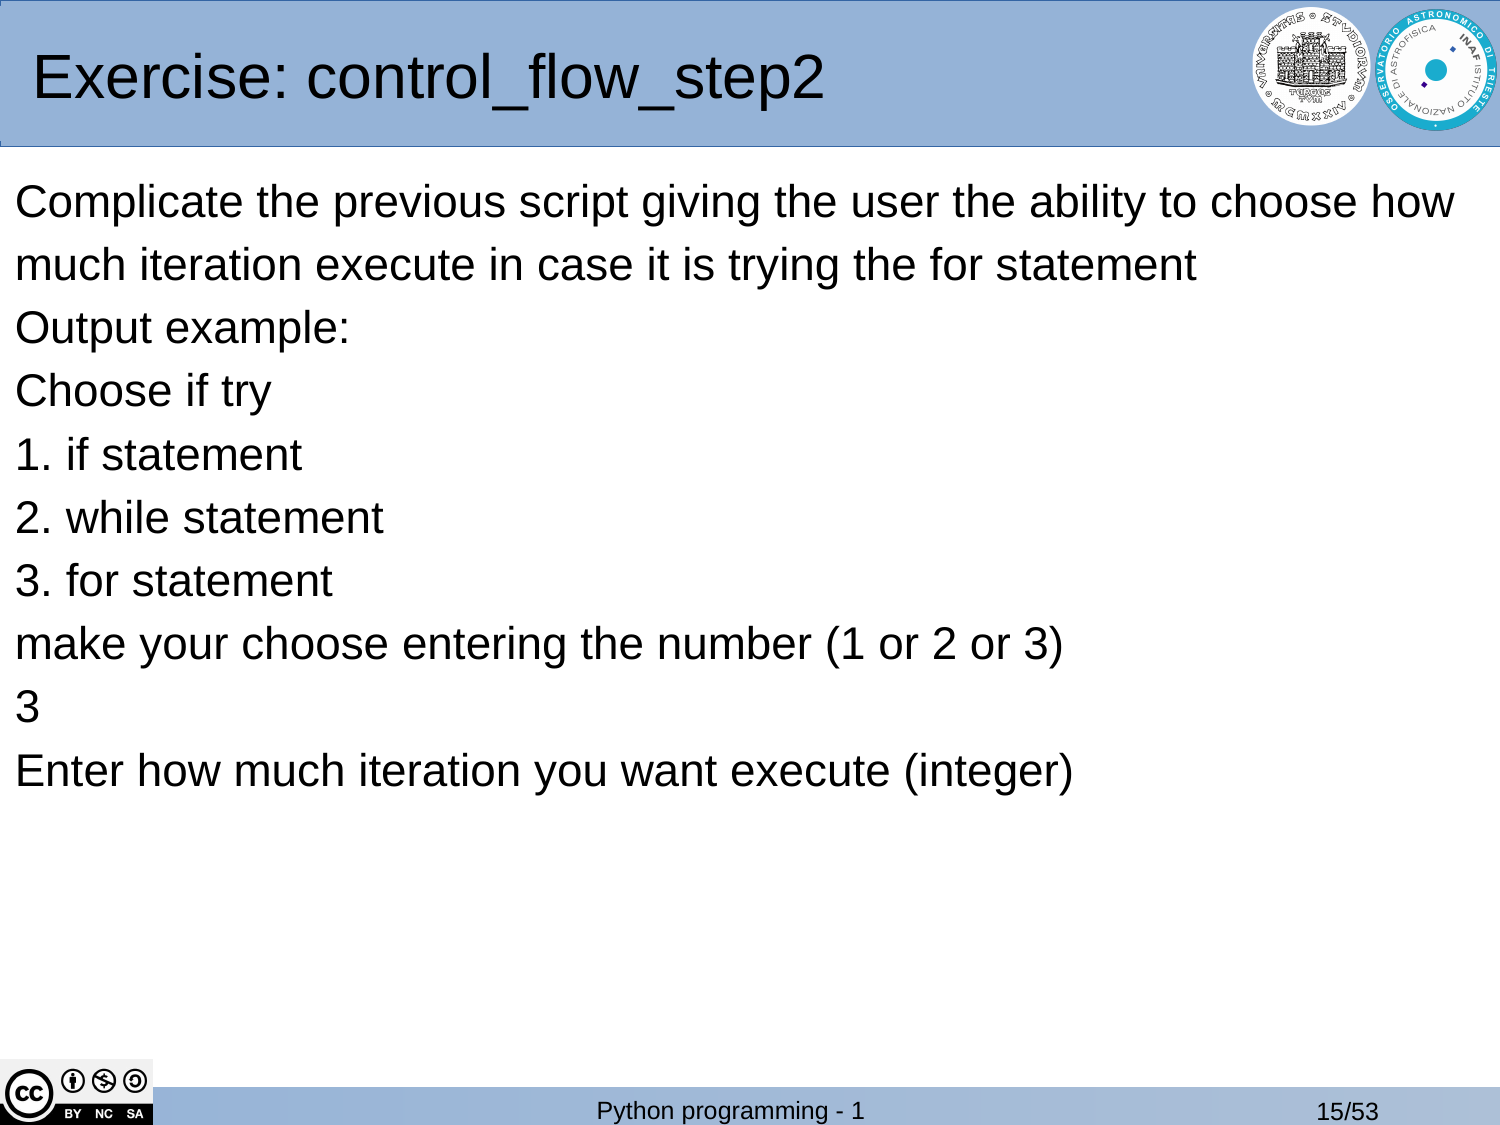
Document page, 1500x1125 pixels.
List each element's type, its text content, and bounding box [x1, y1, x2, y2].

picture [1253, 0, 1500, 155]
list Complicate the previous script giving the user the ability to choose how much iteration execute in case it is trying the for statement Output example: Choose if try 1. if statement 2. while statement 3. for statement make your choose entering the number (1 or 2 or 3) 3 Enter how much iteration you want execute (integer) [0, 155, 1500, 1089]
picture [0, 1089, 153, 1125]
text_box Exercise: control_flow_step2 [0, 5, 1253, 141]
